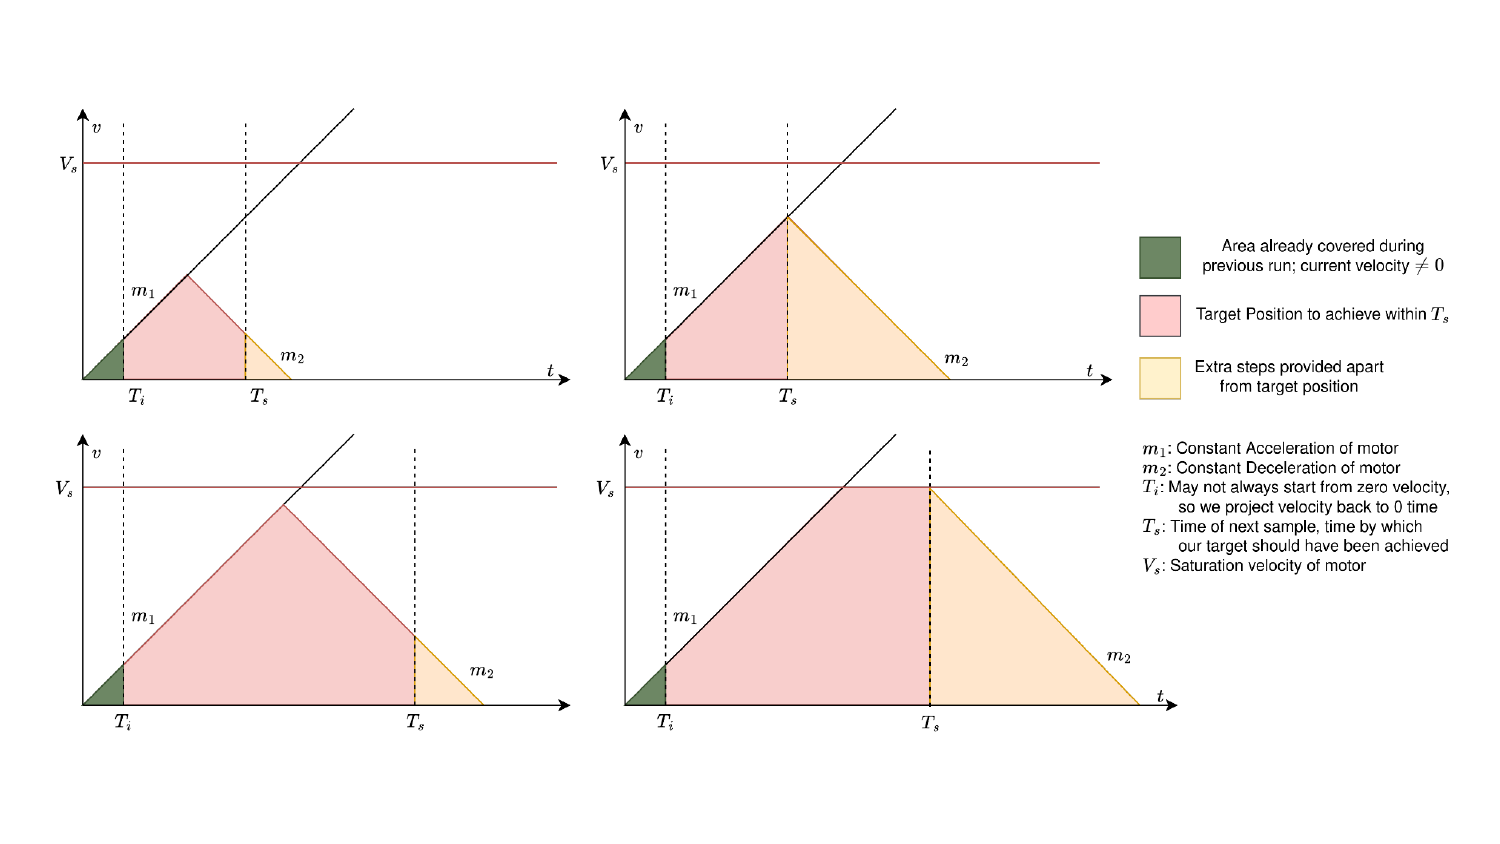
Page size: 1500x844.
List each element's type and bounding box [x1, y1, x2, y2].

picture [29, 98, 1471, 745]
